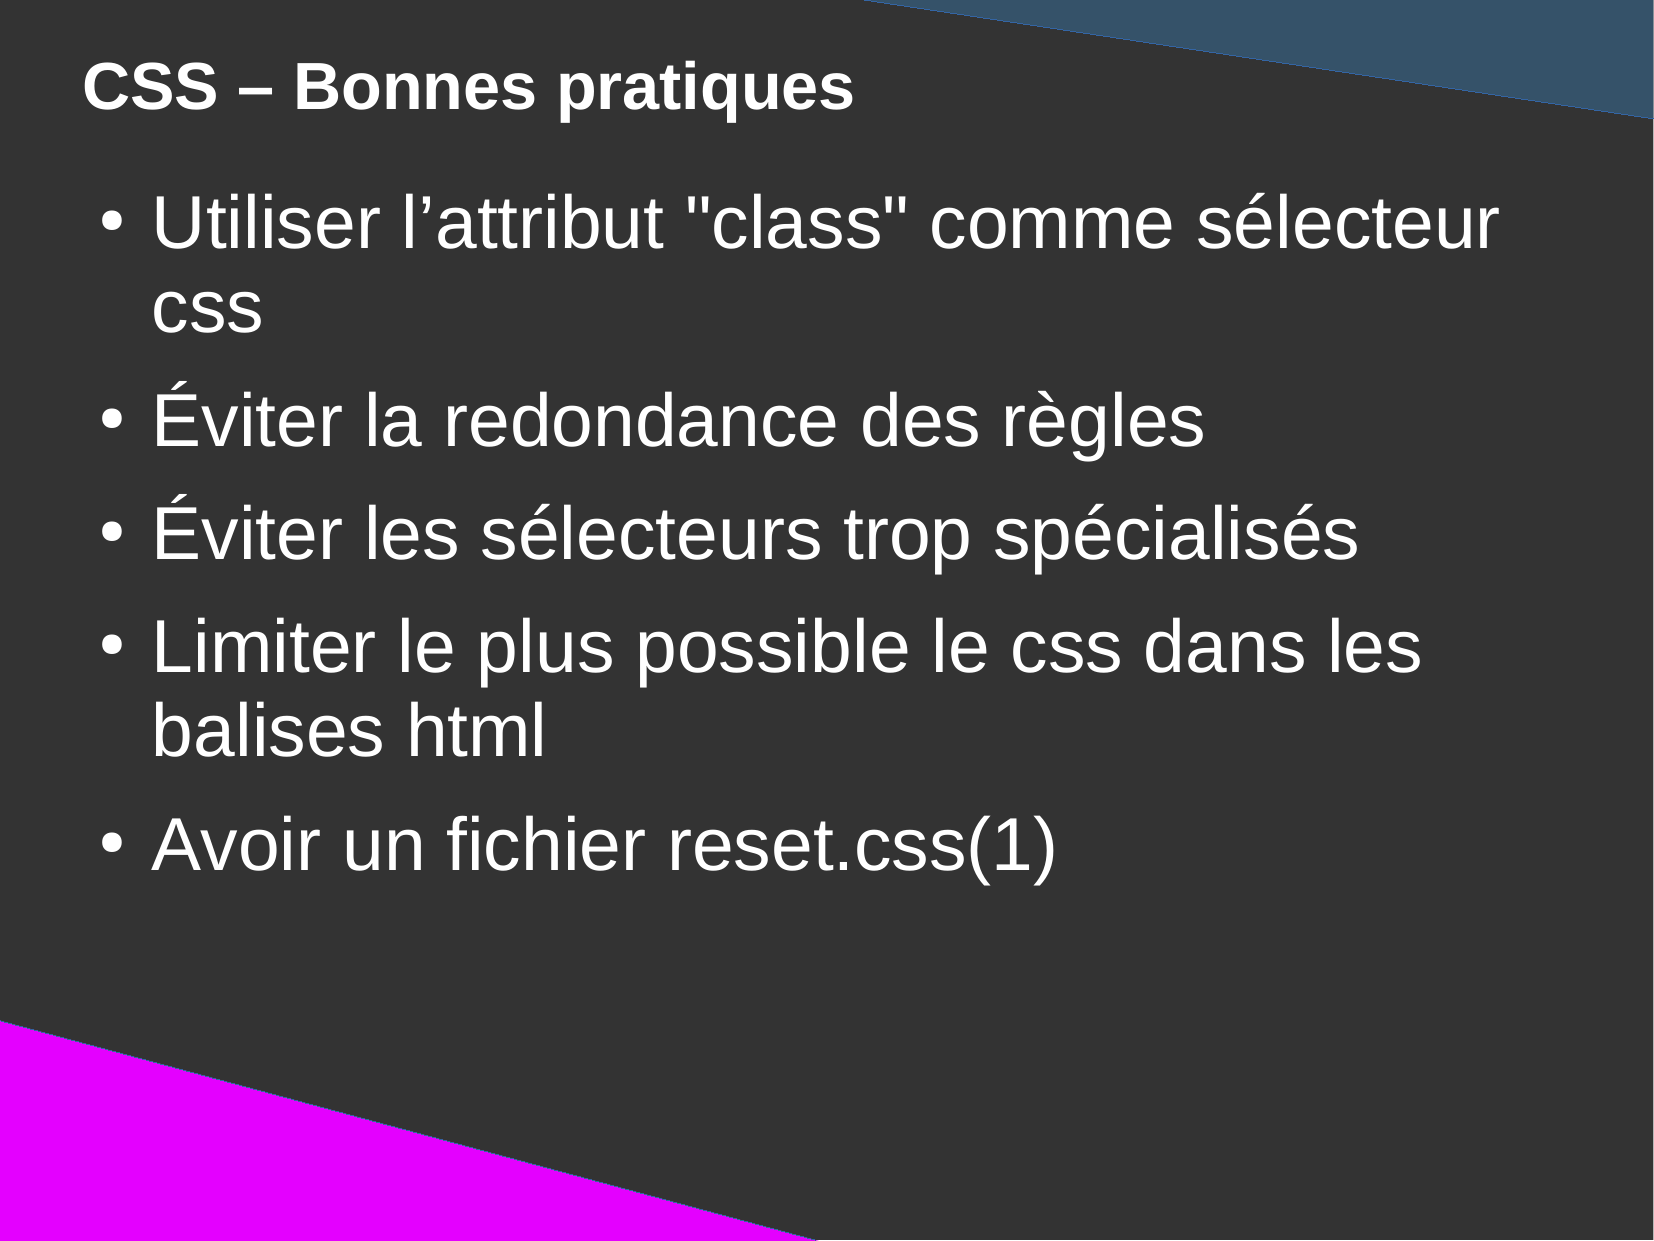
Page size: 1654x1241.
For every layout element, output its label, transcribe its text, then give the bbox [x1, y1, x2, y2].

list Utiliser l’attribut "class" comme sélecteur css Éviter la redondance des règles Éviter les sélecteurs trop spécialisés Limiter le plus possible le css dans les balises html Avoir un fichier reset.css(1) [80, 180, 1605, 1052]
text_box [864, 0, 1654, 119]
text_box [0, 1020, 819, 1241]
title CSS – Bonnes pratiques [82, 49, 1571, 152]
